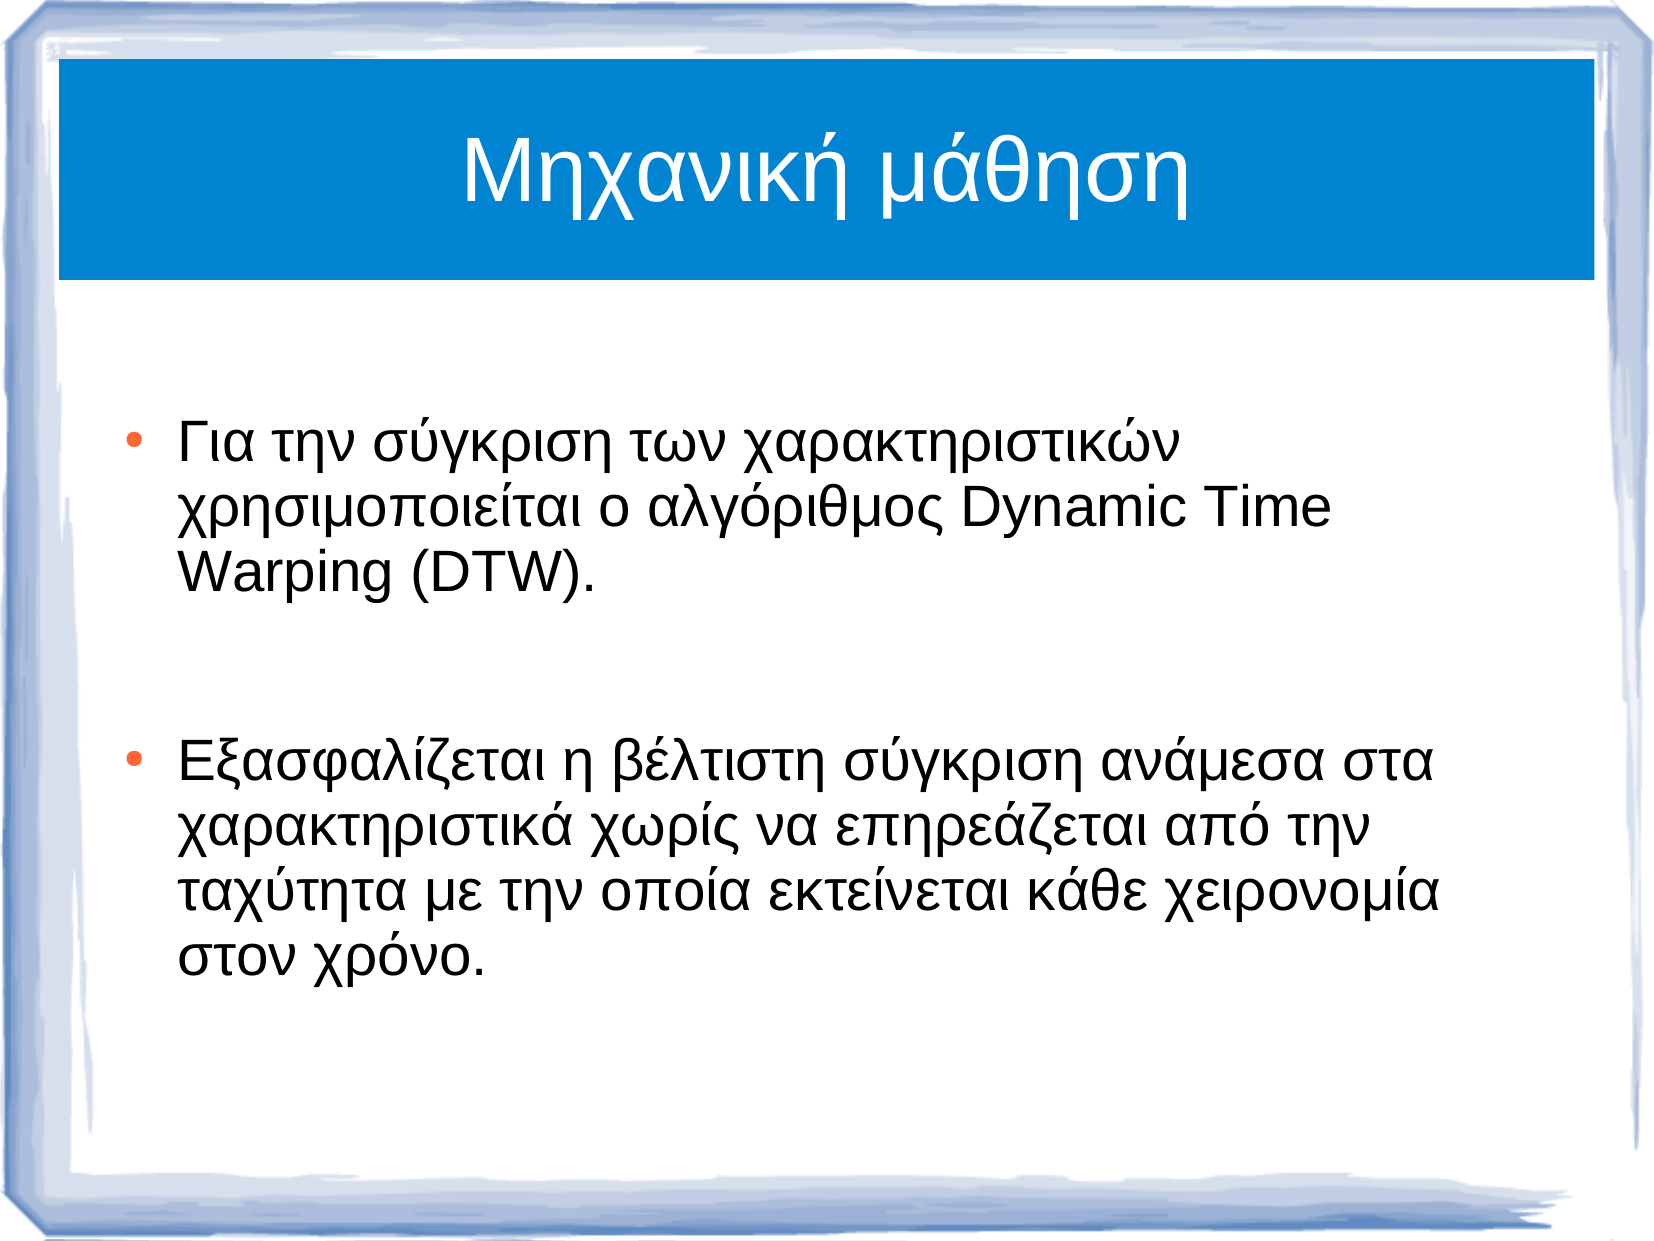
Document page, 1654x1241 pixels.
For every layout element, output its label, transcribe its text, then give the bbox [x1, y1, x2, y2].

title Μηχανική μάθηση [59, 59, 1595, 280]
list Για την σύγκριση των χαρακτηριστικών χρησιμοποιείται ο αλγόριθμος Dynamic Time Warping (DTW). Εξασφαλίζεται η βέλτιστη σύγκριση ανάμεσα στα χαρακτηριστικά χωρίς να επηρεάζεται από την ταχύτητα με την οποία εκτείνεται κάθε χειρονομία στον χρόνο. [106, 313, 1530, 999]
picture [0, 0, 1654, 1241]
